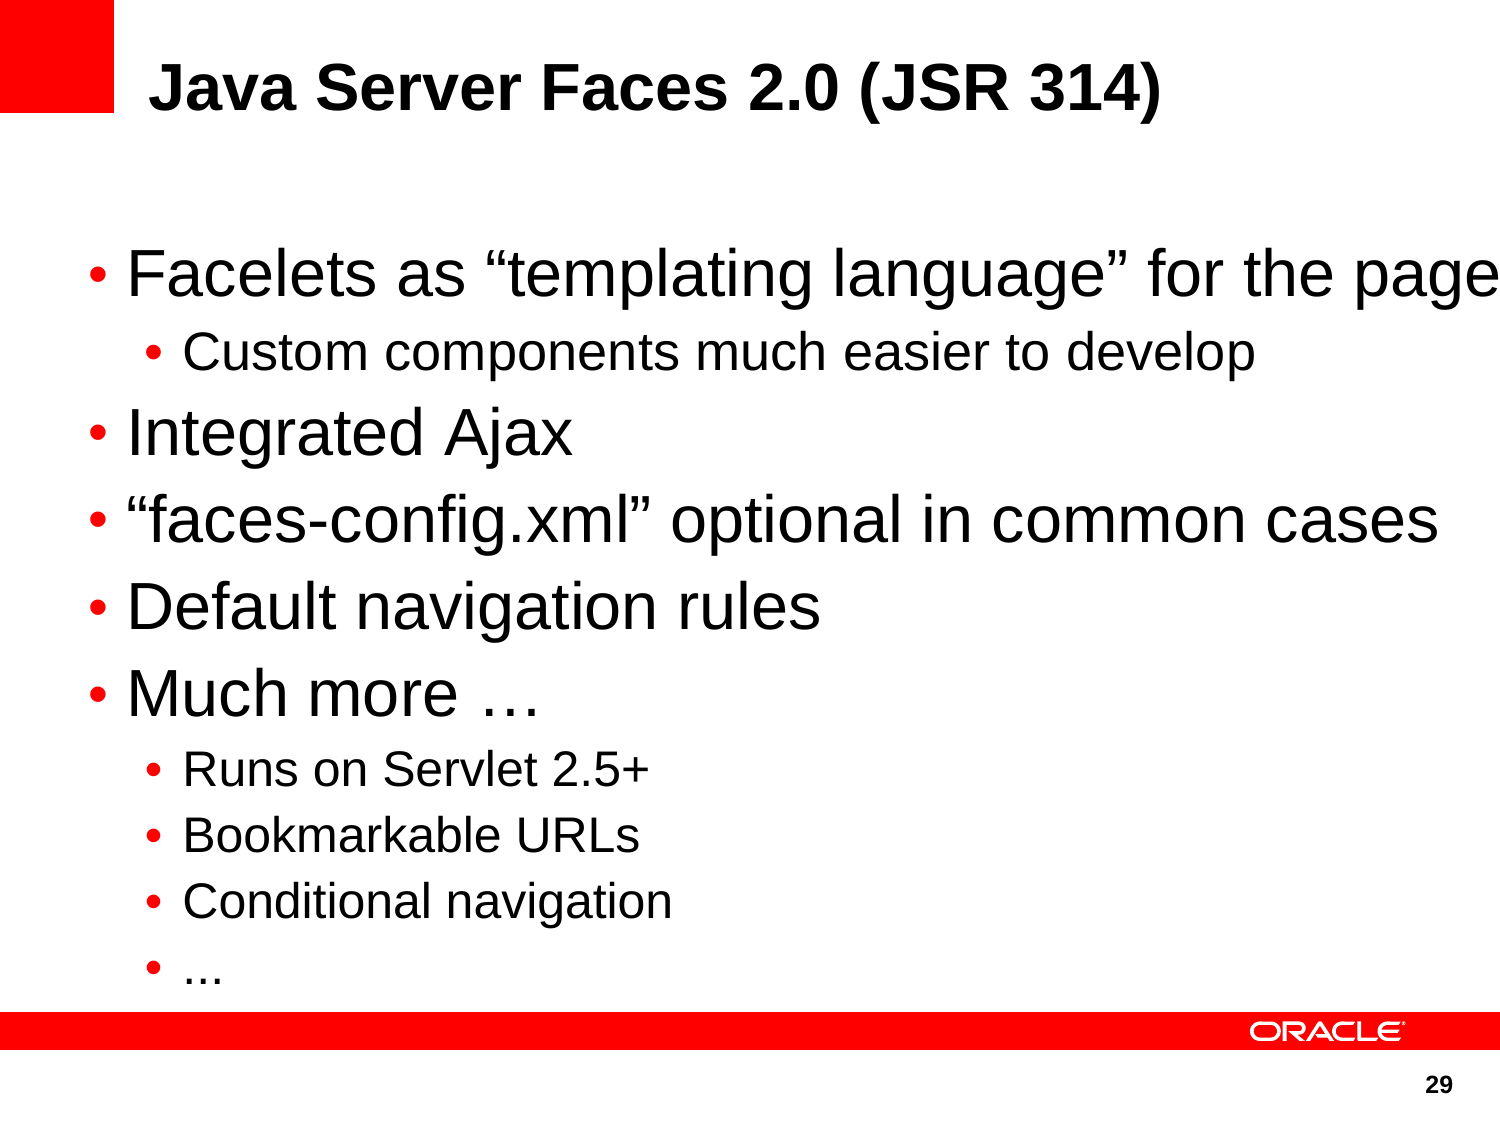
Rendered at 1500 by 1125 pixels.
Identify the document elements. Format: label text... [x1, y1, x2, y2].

title Java Server Faces 2.0 (JSR 314) [133, 21, 1378, 154]
picture [0, 1012, 1500, 1050]
list Facelets as “templating language” for the page Custom components much easier to develop Integrated Ajax “faces-config.xml” optional in common cases Default navigation rules Much more … Runs on Servlet 2.5+ Bookmarkable URLs Conditional navigation ... [88, 236, 1500, 1013]
picture [0, 0, 114, 113]
